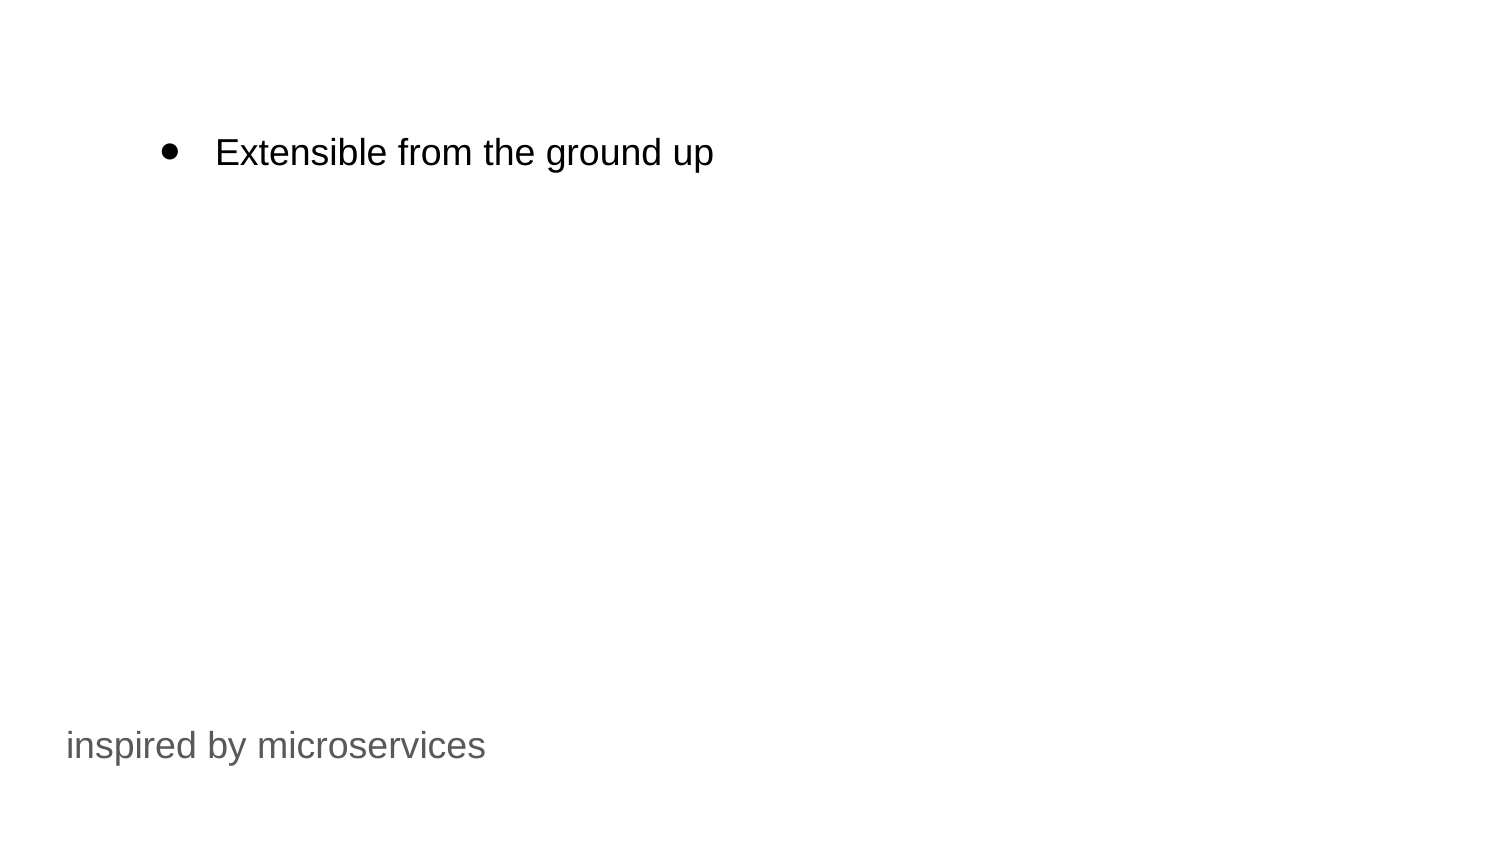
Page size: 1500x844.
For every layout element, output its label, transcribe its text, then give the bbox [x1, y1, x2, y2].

text_box Extensible from the ground up [125, 112, 1443, 605]
list inspired by microservices [51, 694, 1036, 794]
